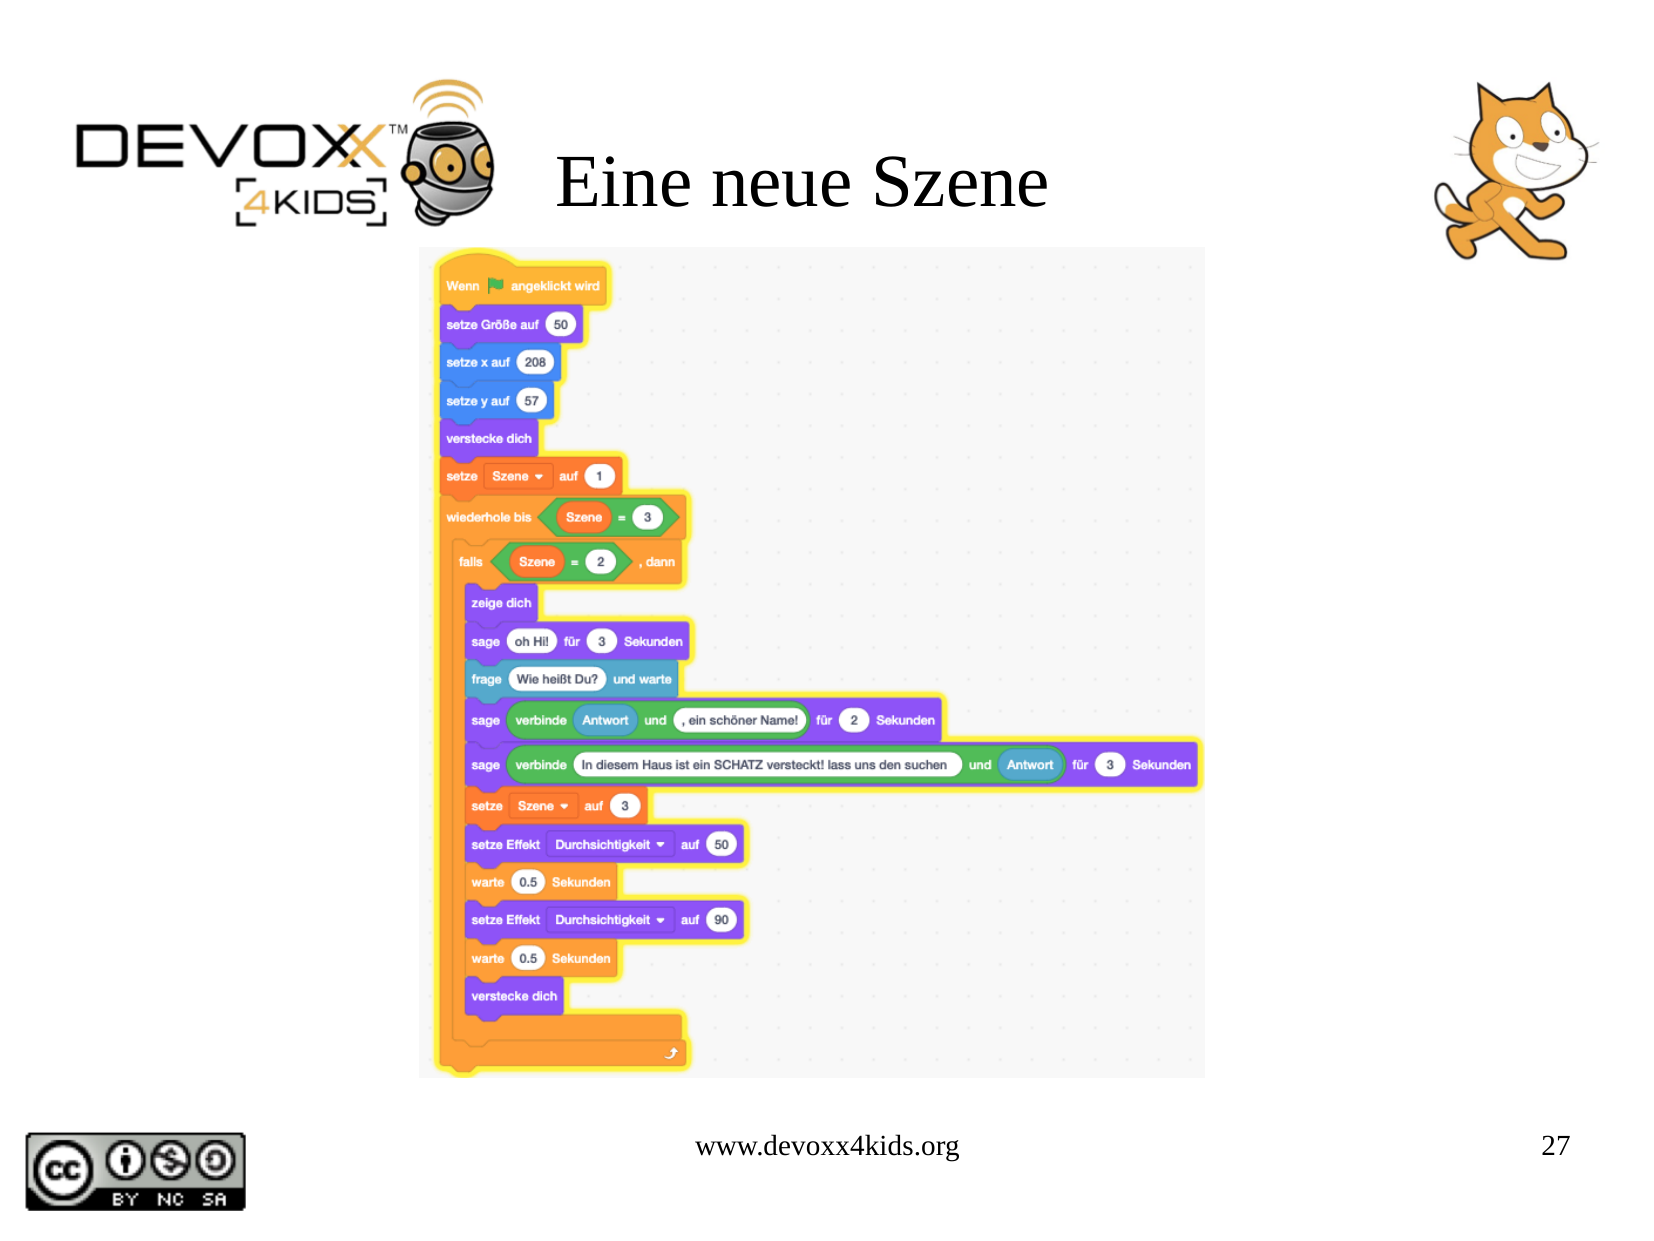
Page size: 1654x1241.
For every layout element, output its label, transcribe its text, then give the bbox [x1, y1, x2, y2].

title Eine neue Szene [555, 78, 1347, 284]
picture [14, 1121, 249, 1212]
picture [1431, 54, 1607, 272]
picture [35, 58, 1205, 1078]
